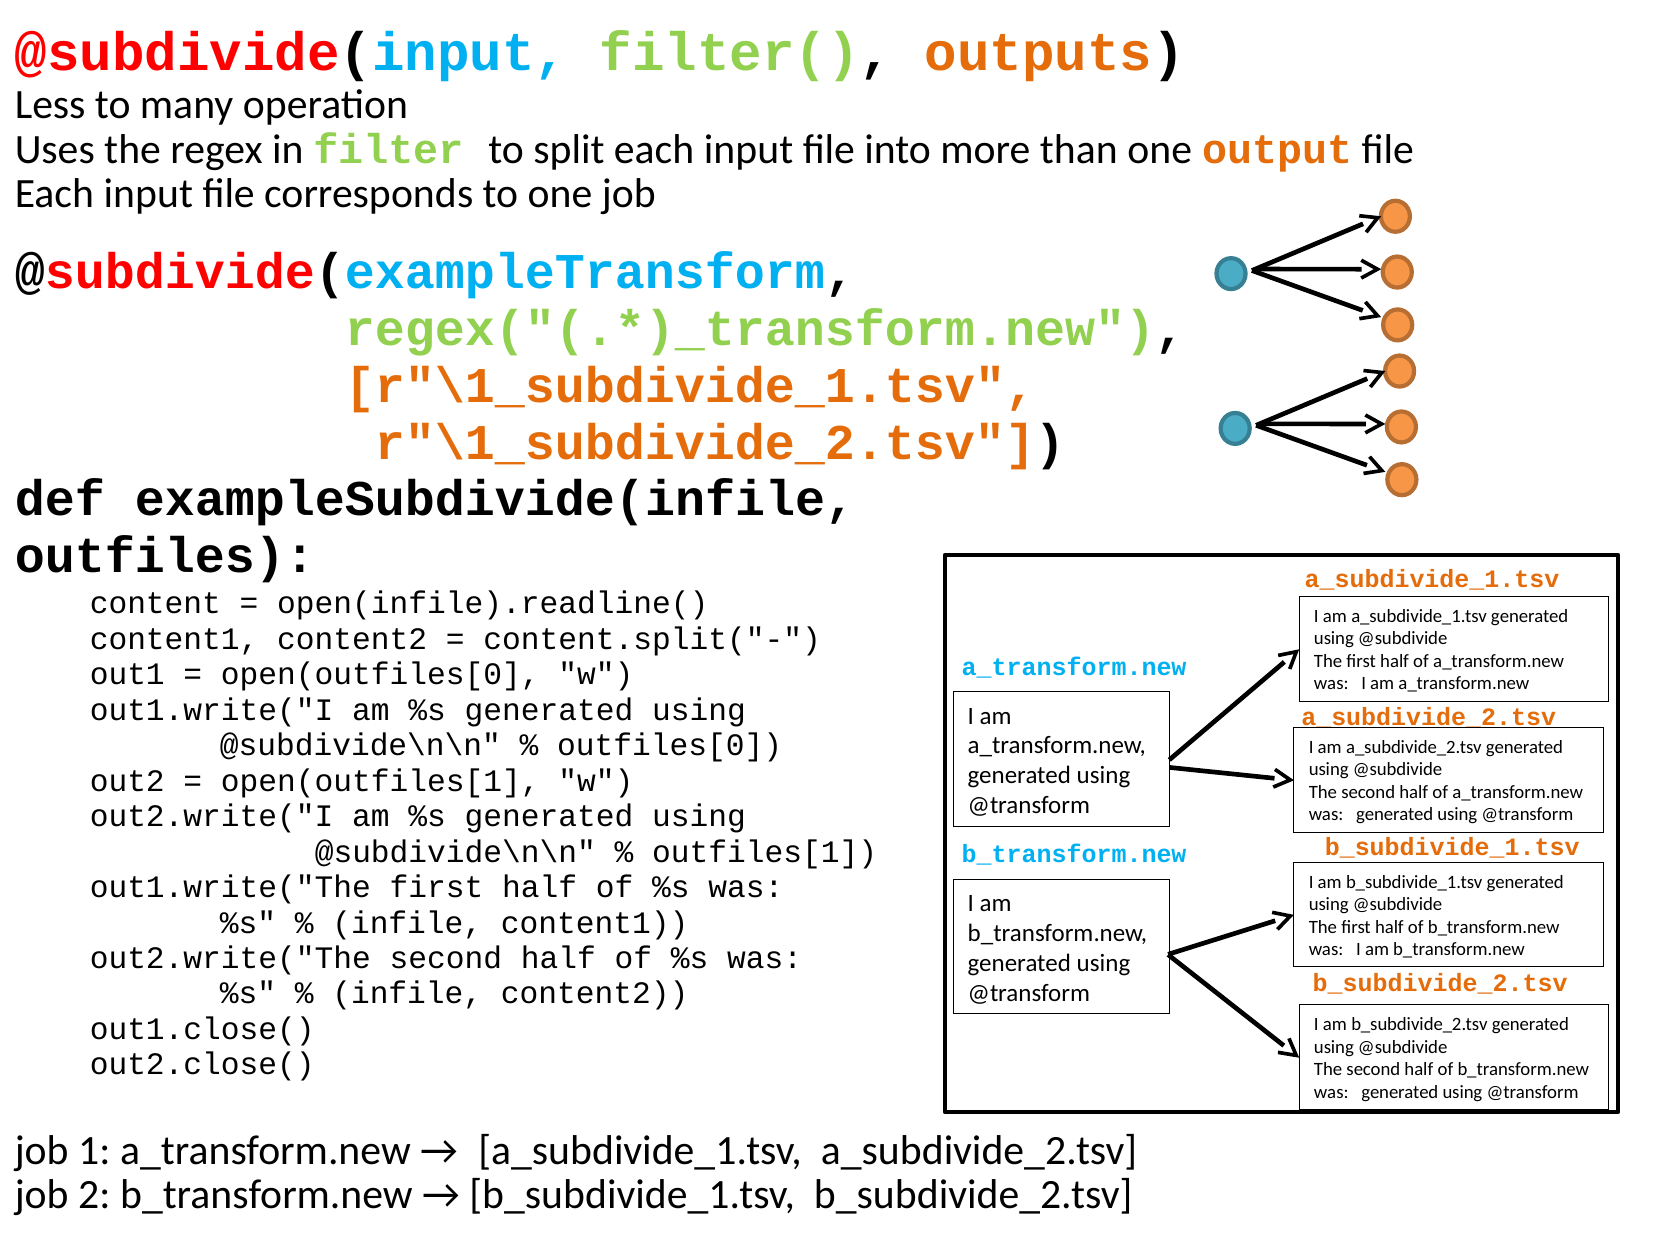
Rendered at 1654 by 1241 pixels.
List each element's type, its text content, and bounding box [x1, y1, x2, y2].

text_box [1216, 258, 1246, 290]
text_box I am b_subdivide_1.tsv generated using @subdivide The first half of b_transform.new was: I am b_transform.new [1293, 862, 1604, 967]
text_box b_subdivide_1.tsv [1309, 833, 1595, 862]
text_box a_transform.new [946, 642, 1202, 688]
text_box [1382, 256, 1412, 288]
text_box I am b_transform.new, generated using @transform [953, 879, 1170, 1014]
text_box I am b_subdivide_2.tsv generated using @subdivide The second half of b_transform.new was: generated using @transform [1299, 1004, 1609, 1110]
text_box I am a_subdivide_1.tsv generated using @subdivide The first half of a_transform.new was: I am a_transform.new [1299, 596, 1609, 702]
text_box [1385, 355, 1415, 387]
text_box [1386, 411, 1416, 443]
text_box [1380, 200, 1410, 232]
text_box b_subdivide_2.tsv [1297, 967, 1583, 1005]
text_box [1387, 464, 1417, 496]
text_box b_transform.new [946, 829, 1202, 875]
text_box a_subdivide_2.tsv [1286, 692, 1572, 738]
text_box [1220, 412, 1250, 444]
text_box [1383, 309, 1413, 341]
text_box I am a_subdivide_2.tsv generated using @subdivide The second half of a_transform.new was: generated using @transform [1293, 727, 1604, 833]
text_box @subdivide(input, filter(), outputs) Less to many operation Uses the regex in filter to split each input file into more than one output file Each input file corresponds to one job @subdivide(exampleTransform, regex("(.*)_transform.new"), [r"\1_subdivide_1.tsv", r"\1_subdivide_2.tsv"]) def exampleSubdivide(infile, outfiles): content = open(infile).readline() content1, content2 = content.split("-") out1 = open(outfiles[0], "w") out1.write("I am %s generated using @subdivide\n\n" % outfiles[0]) out2 = open(outfiles[1], "w") out2.write("I am %s generated using @subdivide\n\n" % outfiles[1]) out1.write("The first half of %s was: %s" % (infile, content1)) out2.write("The second half of %s was: %s" % (infile, content2)) out1.close() out2.close() job 1: a_transform.new → [a_subdivide_1.tsv, a_subdivide_2.tsv] job 2: b_transform.new → [b_subdivide_1.tsv, b_subdivide_2.tsv] [0, 18, 1654, 1241]
text_box a_subdivide_1.tsv [1289, 555, 1575, 600]
text_box I am a_transform.new, generated using @transform [953, 691, 1170, 827]
